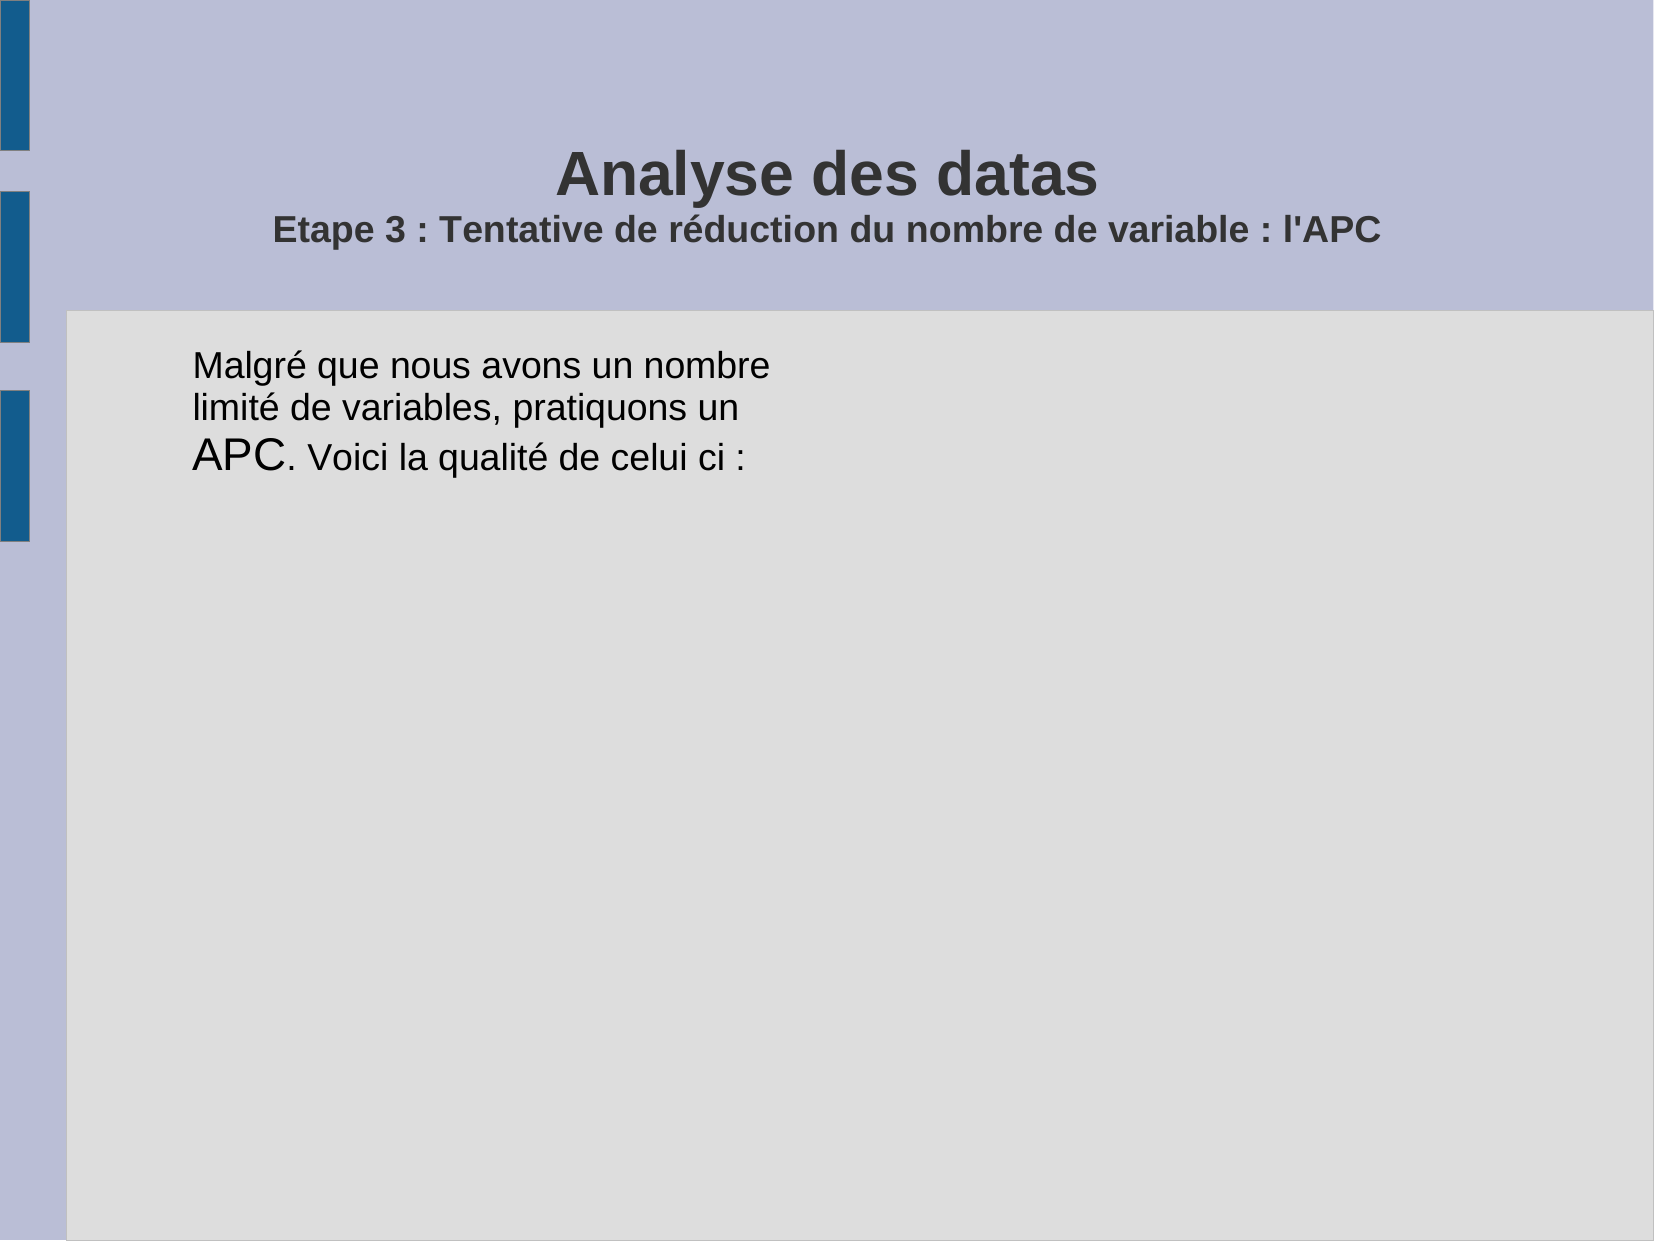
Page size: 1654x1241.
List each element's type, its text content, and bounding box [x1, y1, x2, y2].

title Analyse des datas Etape 3 : Tentative de réduction du nombre de variable : l'APC [121, 91, 1534, 299]
list Malgré que nous avons un nombre limité de variables, pratiquons un APC. Voici la qualité de celui ci : [121, 344, 811, 1196]
